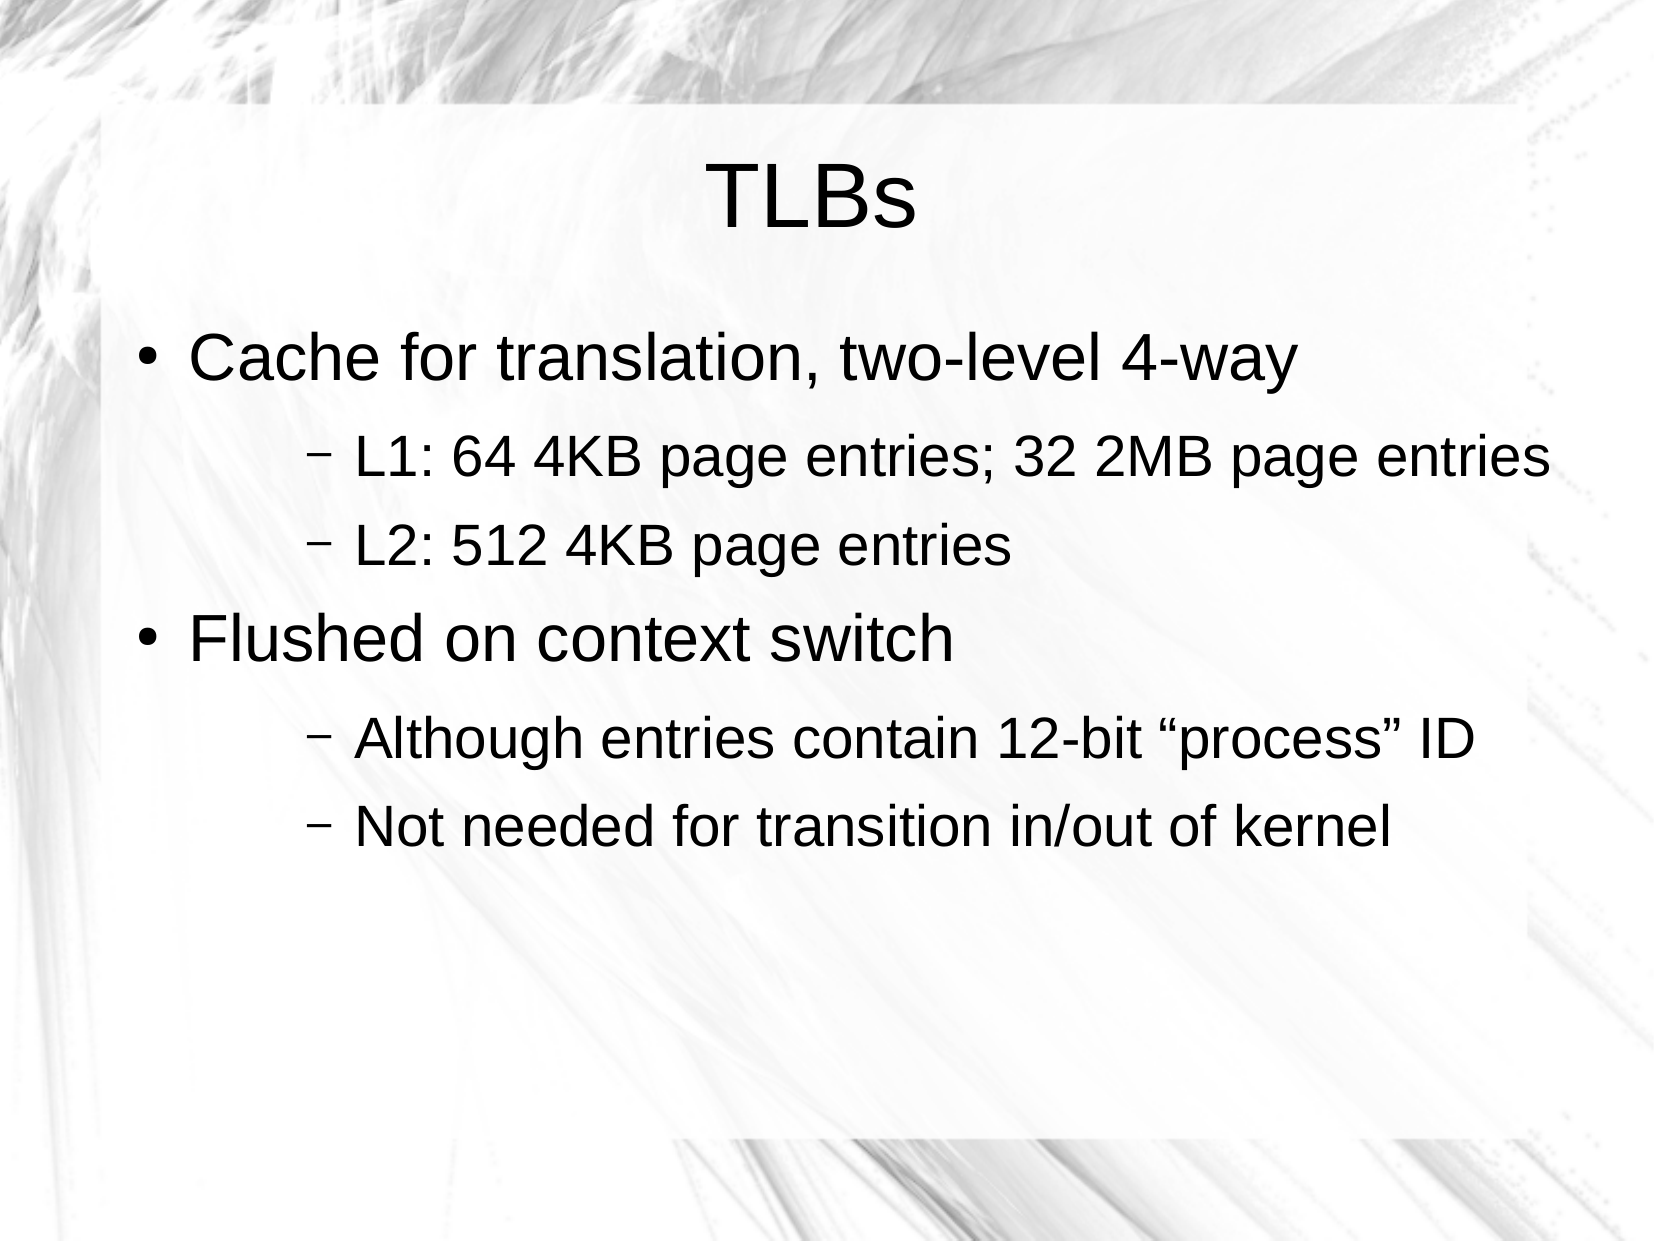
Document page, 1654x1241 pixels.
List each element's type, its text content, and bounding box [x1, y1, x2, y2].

title TLBs [118, 112, 1506, 281]
list Cache for translation, two-level 4-way L1: 64 4KB page entries; 32 2MB page entries L2: 512 4KB page entries Flushed on context switch Although entries contain 12-bit “process” ID Not needed for transition in/out of kernel [118, 319, 1571, 1040]
picture [0, 0, 1654, 1241]
